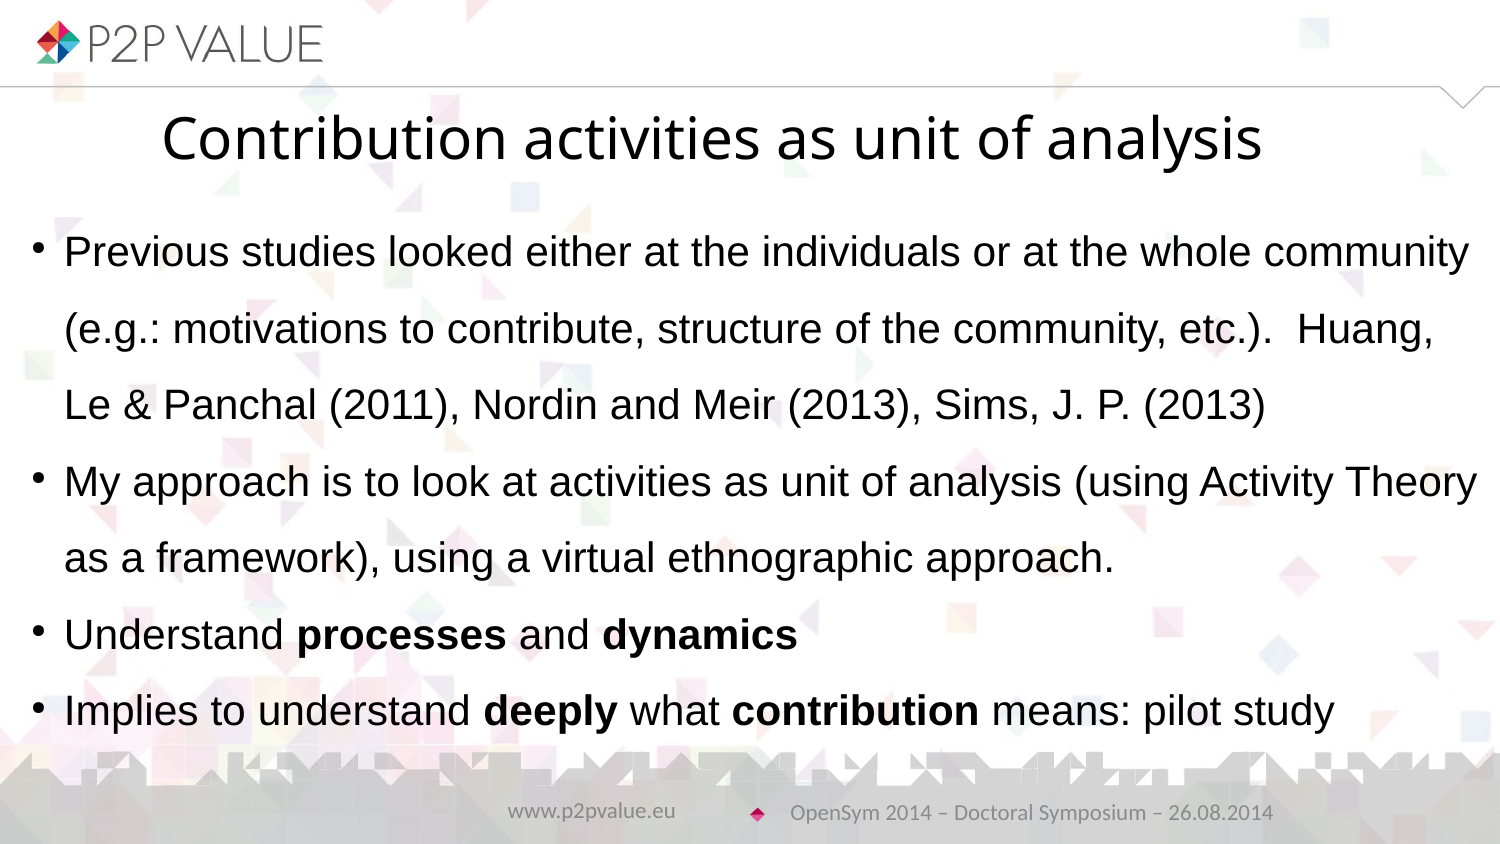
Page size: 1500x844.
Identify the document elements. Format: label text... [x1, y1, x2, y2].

picture [0, 0, 1500, 844]
title Contribution activities as unit of analysis [60, 92, 1366, 181]
text_box www.p2pvalue.eu [501, 789, 720, 829]
text_box OpenSym 2014 – Doctoral Symposium – 26.08.2014 [777, 788, 1470, 834]
subtitle Previous studies looked either at the individuals or at the whole community (e.g.: motivations to contribute, structure of the community, etc.). Huang, Le & Panchal (2011), Nordin and Meir (2013), Sims, J. P. (2013) My approach is to look at activities as unit of analysis (using Activity Theory as a framework), using a virtual ethnographic approach. Understand processes and dynamics Implies to understand deeply what contribution means: pilot study [17, 191, 1499, 747]
